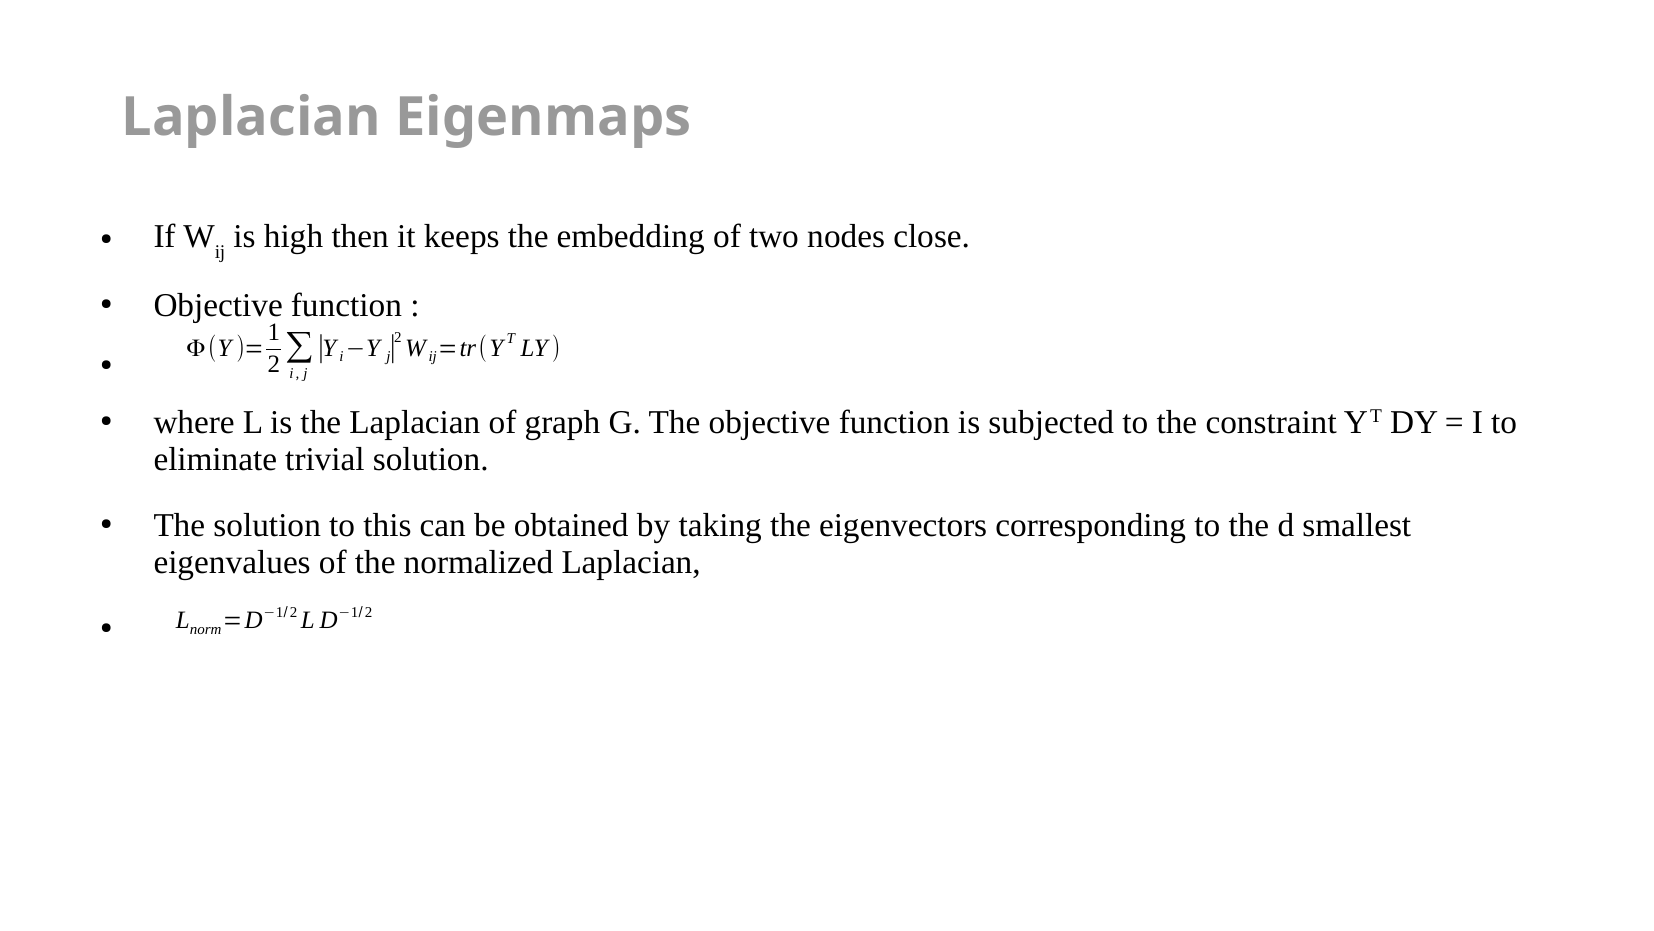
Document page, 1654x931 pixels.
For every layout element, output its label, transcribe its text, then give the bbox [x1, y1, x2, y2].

title Laplacian Eigenmaps [82, 37, 1571, 193]
chart [167, 603, 378, 638]
list If Wij is high then it keeps the embedding of two nodes close. Objective function : where L is the Laplacian of graph G. The objective function is subjected to the constraint YT DY = I to eliminate trivial solution. The solution to this can be obtained by taking the eigenvectors corresponding to the d smallest eigenvalues of the normalized Laplacian, [82, 217, 1571, 757]
chart [180, 318, 567, 381]
